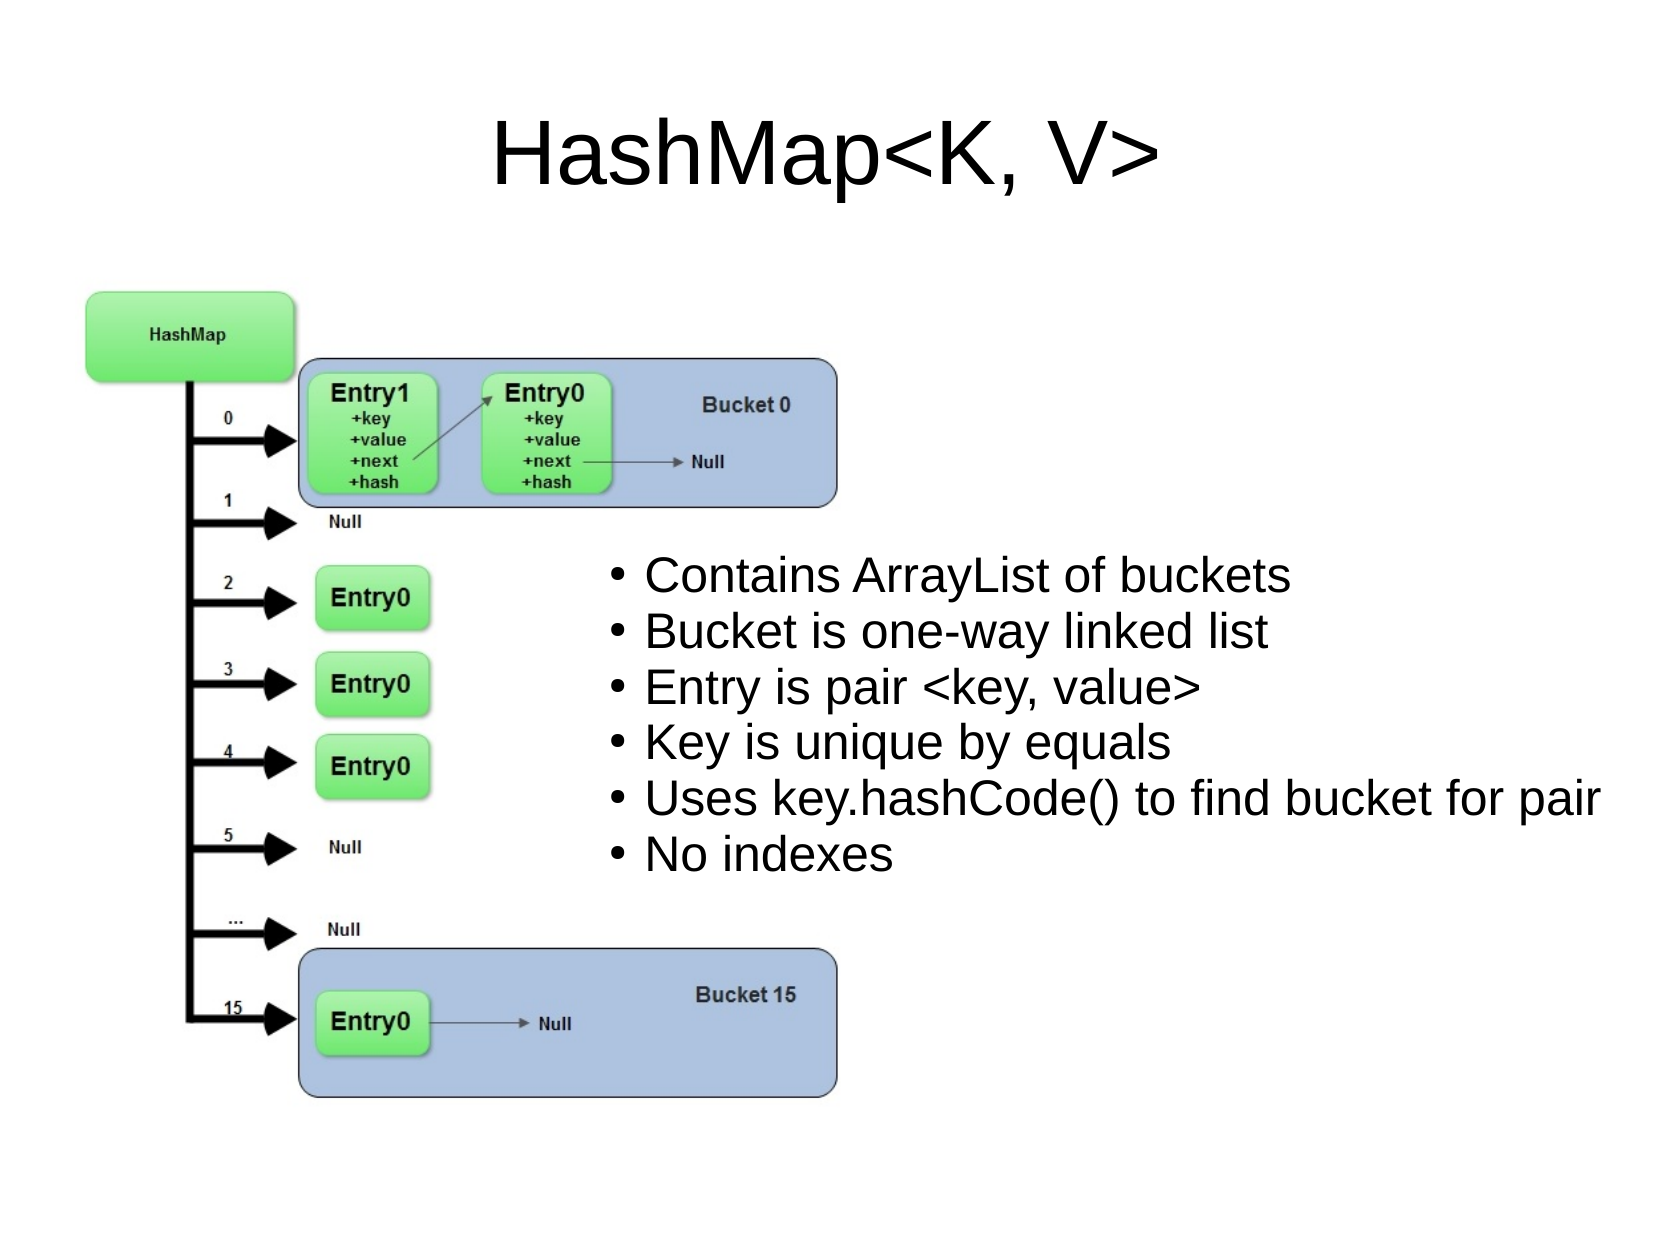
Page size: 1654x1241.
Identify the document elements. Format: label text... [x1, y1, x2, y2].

title HashMap<K, V> [82, 49, 1571, 257]
picture [75, 277, 859, 1111]
text_box Contains ArrayList of buckets Bucket is one-way linked list Entry is pair <key, value> Key is unique by equals Uses key.hashCode() to find bucket for pair No indexes [594, 540, 1621, 890]
